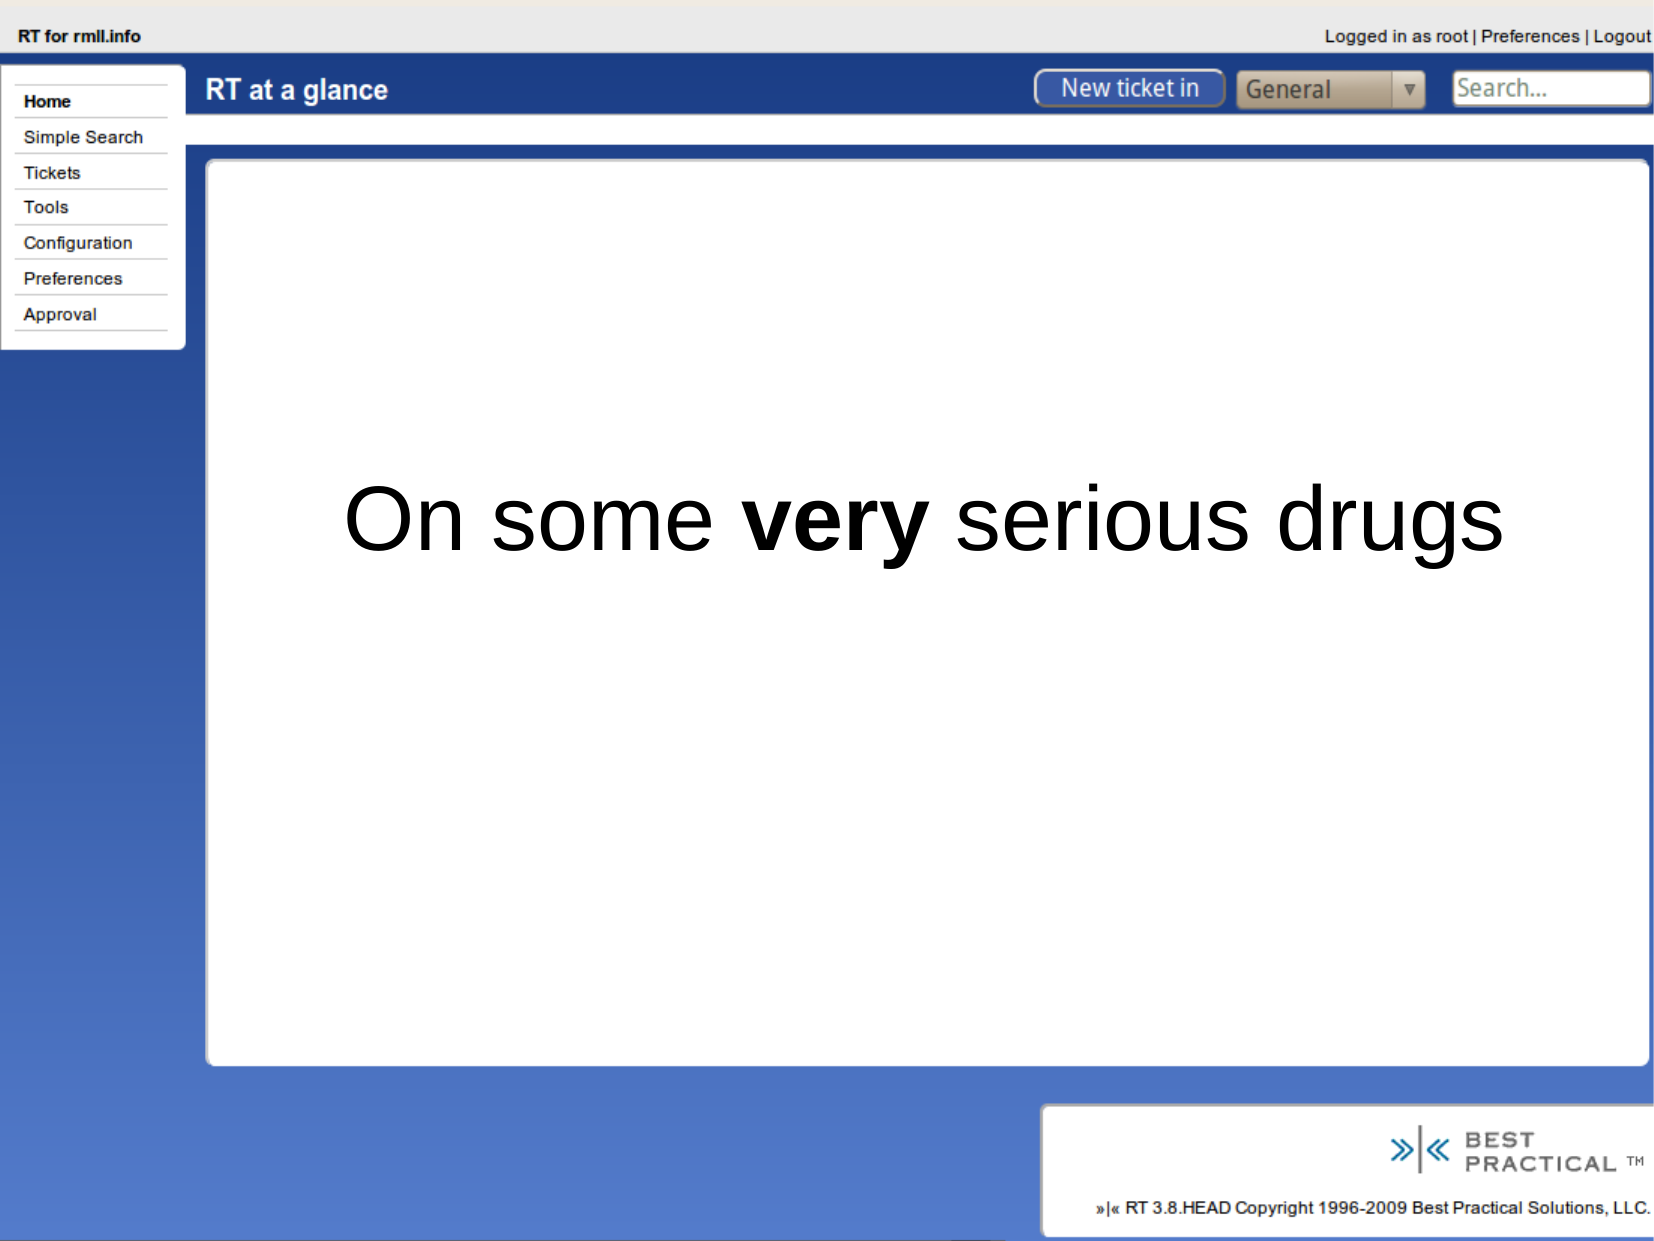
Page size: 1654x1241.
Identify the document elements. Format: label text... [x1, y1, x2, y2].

title On some very serious drugs [280, 428, 1571, 609]
picture [468, 0, 1654, 1241]
